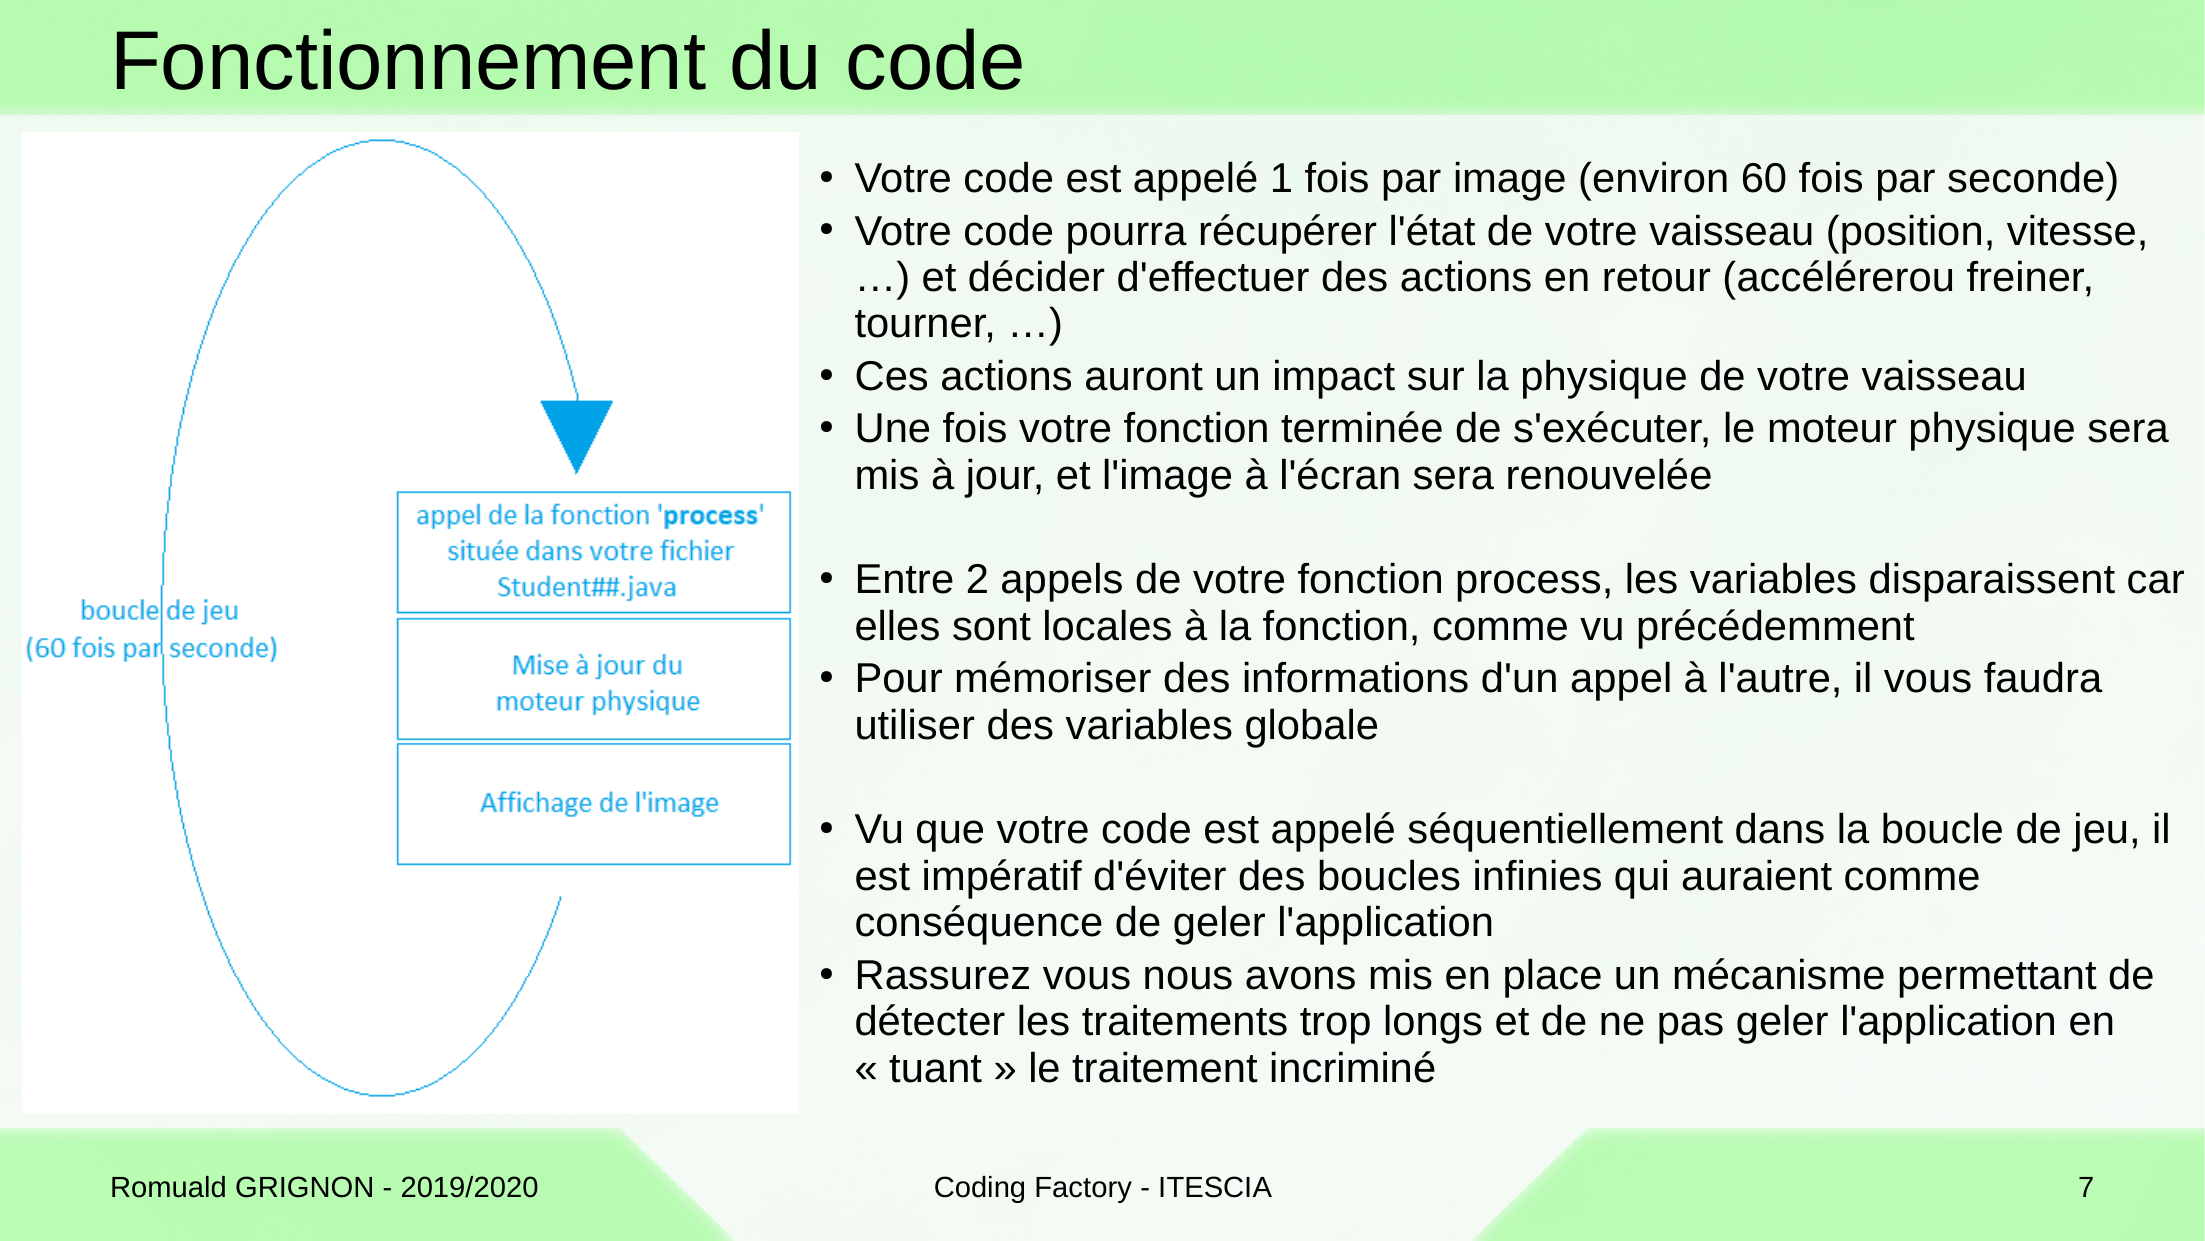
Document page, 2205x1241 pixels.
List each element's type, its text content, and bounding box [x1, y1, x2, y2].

title Fonctionnement du code [110, 49, 2095, 225]
list Votre code est appelé 1 fois par image (environ 60 fois par seconde) Votre code pourra récupérer l'état de votre vaisseau (position, vitesse, …) et décider d'effectuer des actions en retour (accélérerou freiner, tourner, …) Ces actions auront un impact sur la physique de votre vaisseau Une fois votre fonction terminée de s'exécuter, le moteur physique sera mis à jour, et l'image à l'écran sera renouvelée Entre 2 appels de votre fonction process, les variables disparaissent car elles sont locales à la fonction, comme vu précédemment Pour mémoriser des informations d'un appel à l'autre, il vous faudra utiliser des variables globale Vu que votre code est appelé séquentiellement dans la boucle de jeu, il est impératif d'éviter des boucles infinies qui auraient comme conséquence de geler l'application Rassurez vous nous avons mis en place un mécanisme permettant de détecter les traitements trop longs et de ne pas geler l'application en « tuant » le traitement incriminé [799, 225, 2199, 1097]
picture [0, 0, 2205, 1241]
